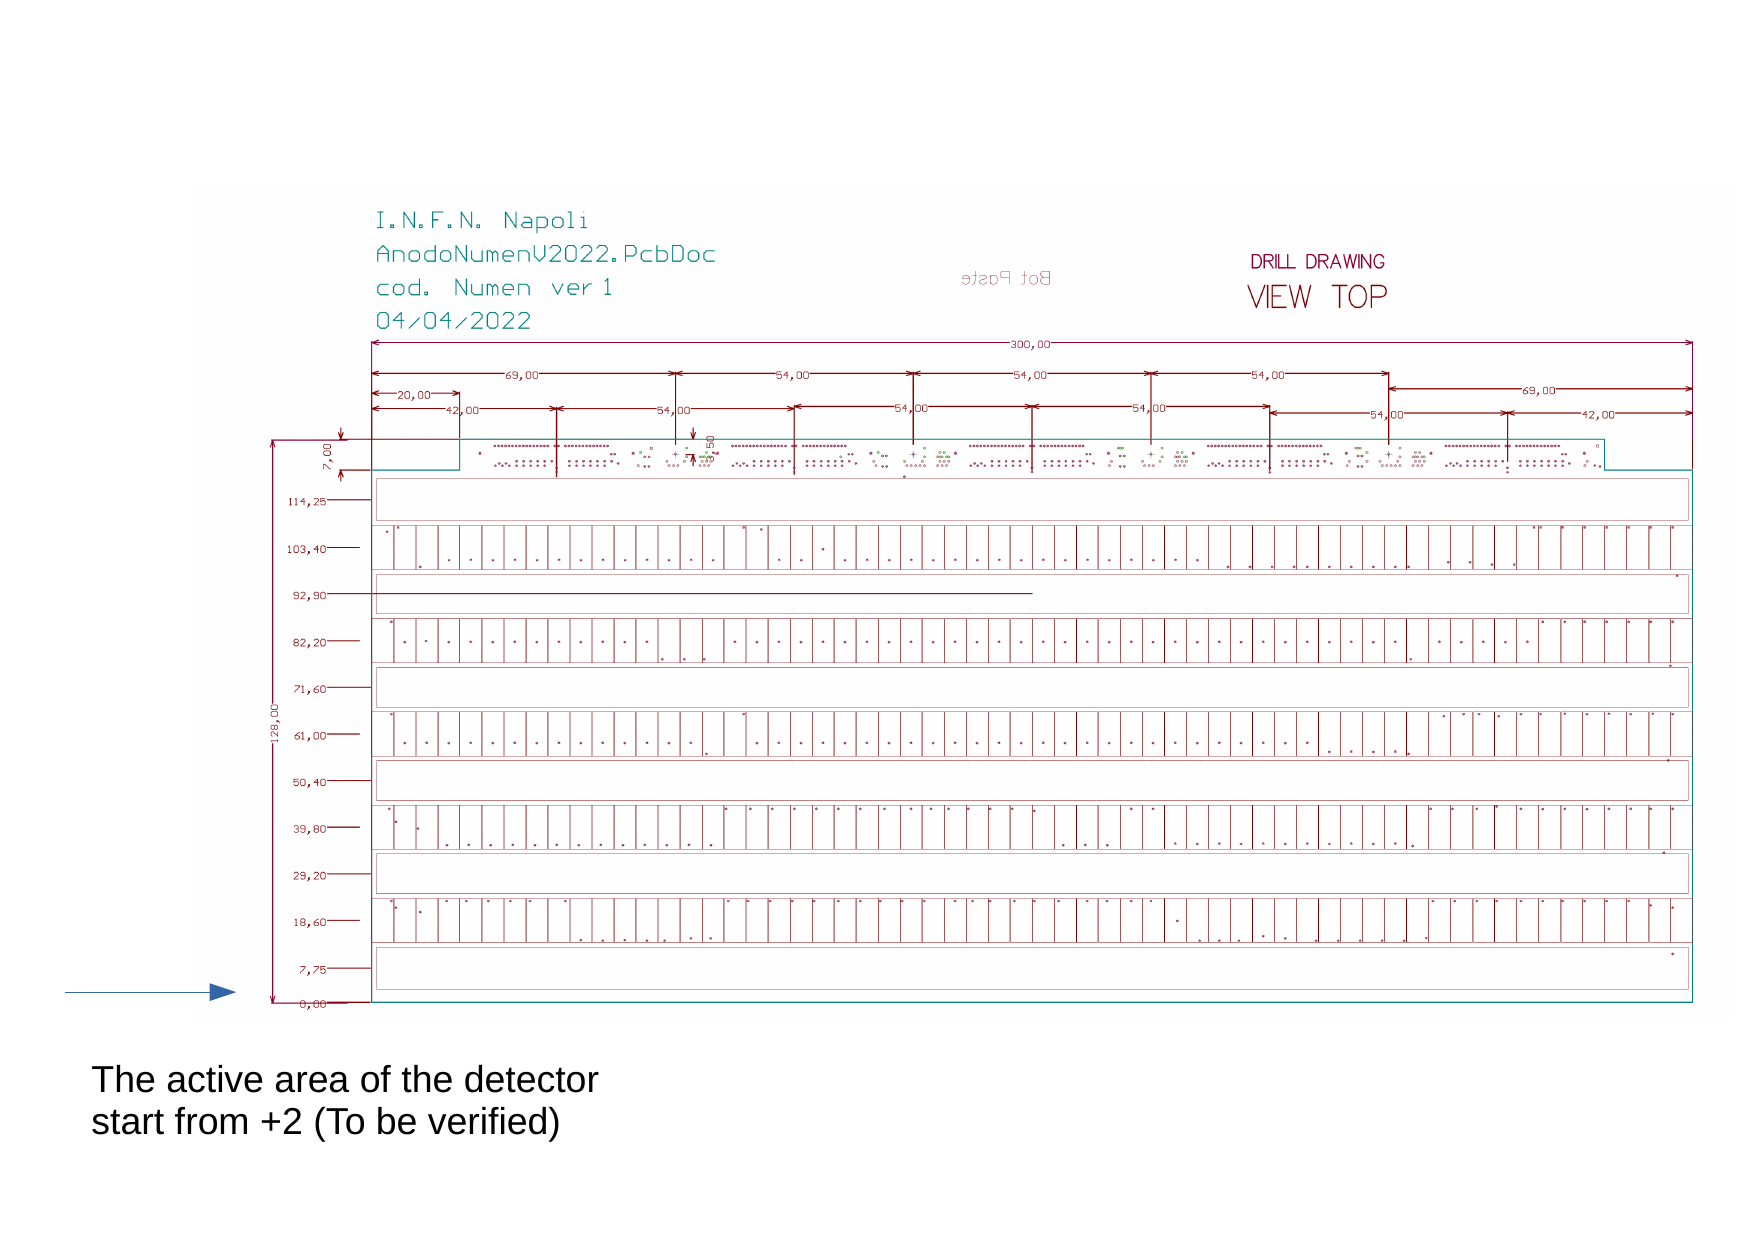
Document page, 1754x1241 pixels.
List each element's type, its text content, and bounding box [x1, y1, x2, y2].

text_box The active area of the detector start from +2 (To be verified) [76, 1051, 638, 1150]
picture [194, 183, 1734, 1021]
